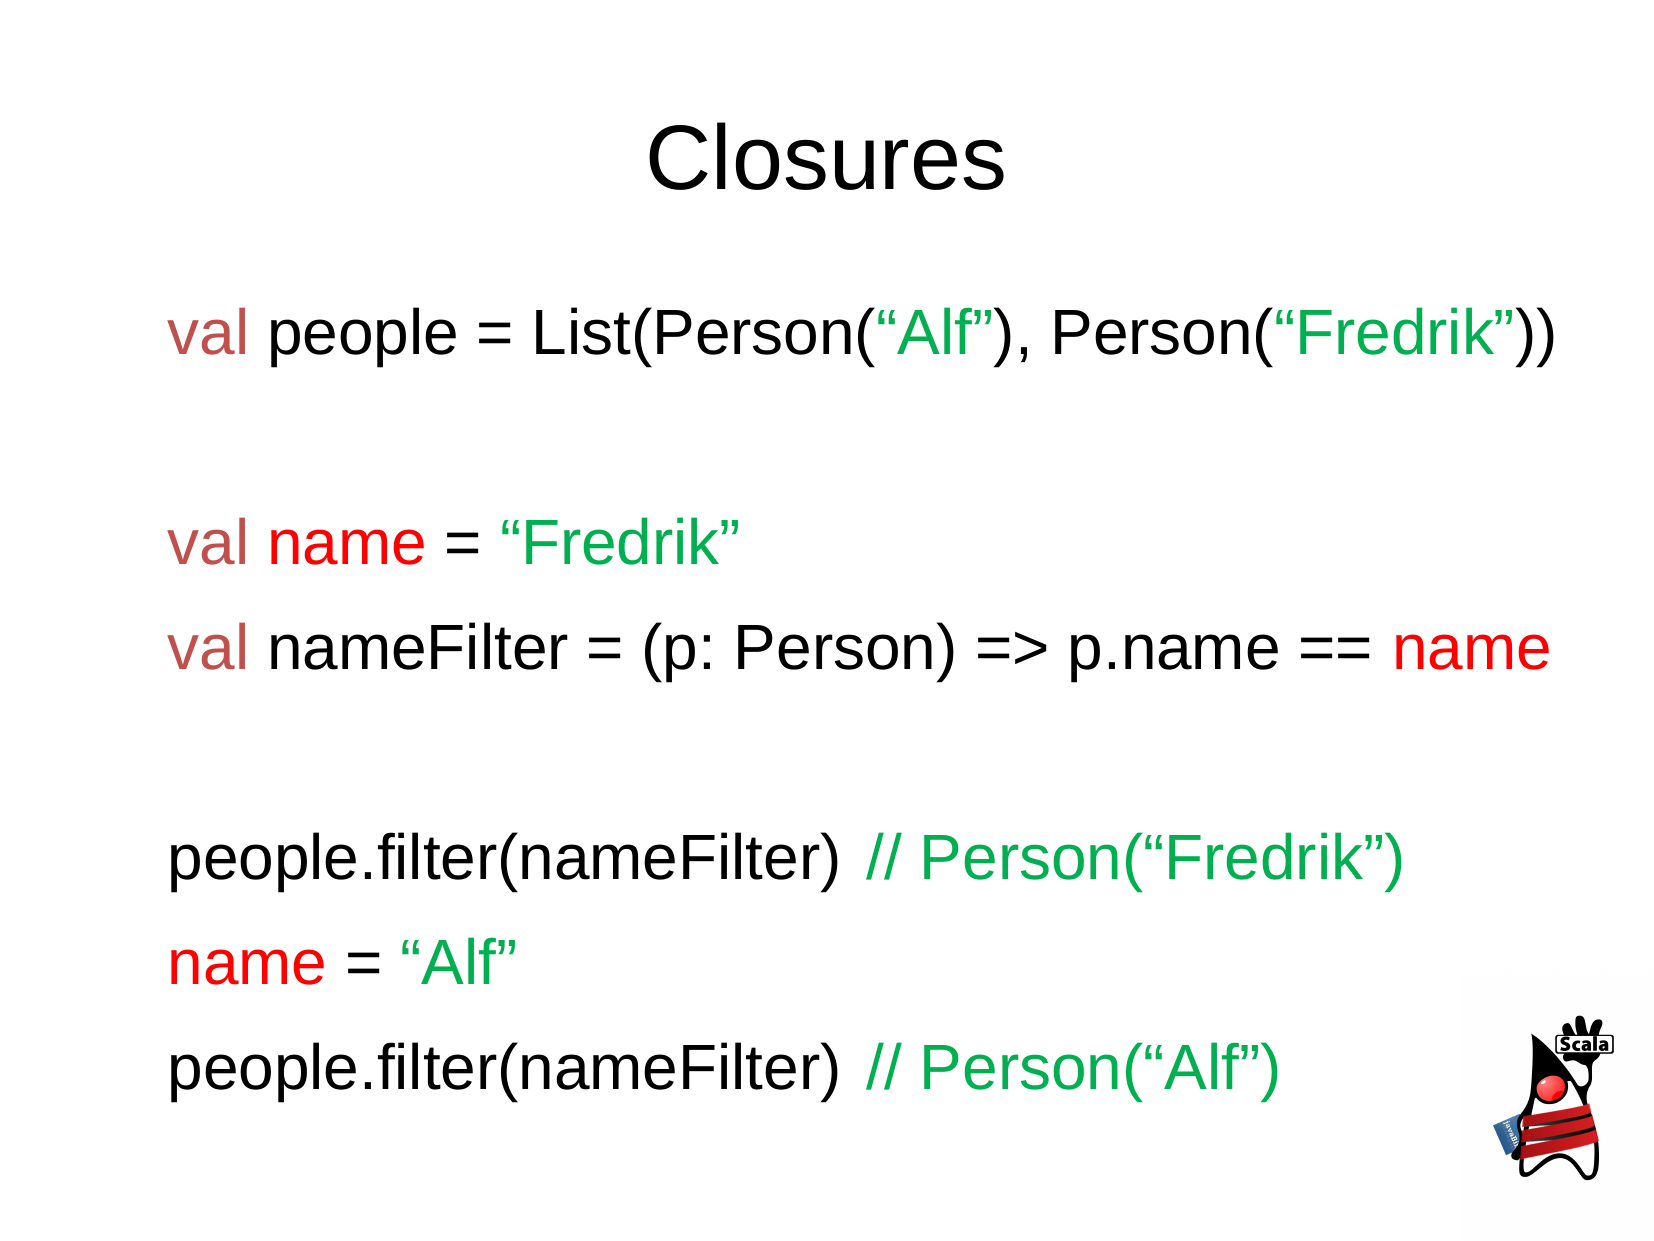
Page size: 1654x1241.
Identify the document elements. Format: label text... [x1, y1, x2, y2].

title Closures [82, 56, 1571, 250]
list val people = List(Person(“Alf”), Person(“Fredrik”)) val name = “Fredrik” val nameFilter = (p: Person) => p.name == name people.filter(nameFilter) // Person(“Fredrik”) name = “Alf” people.filter(nameFilter) // Person(“Alf”) [82, 290, 1654, 1109]
